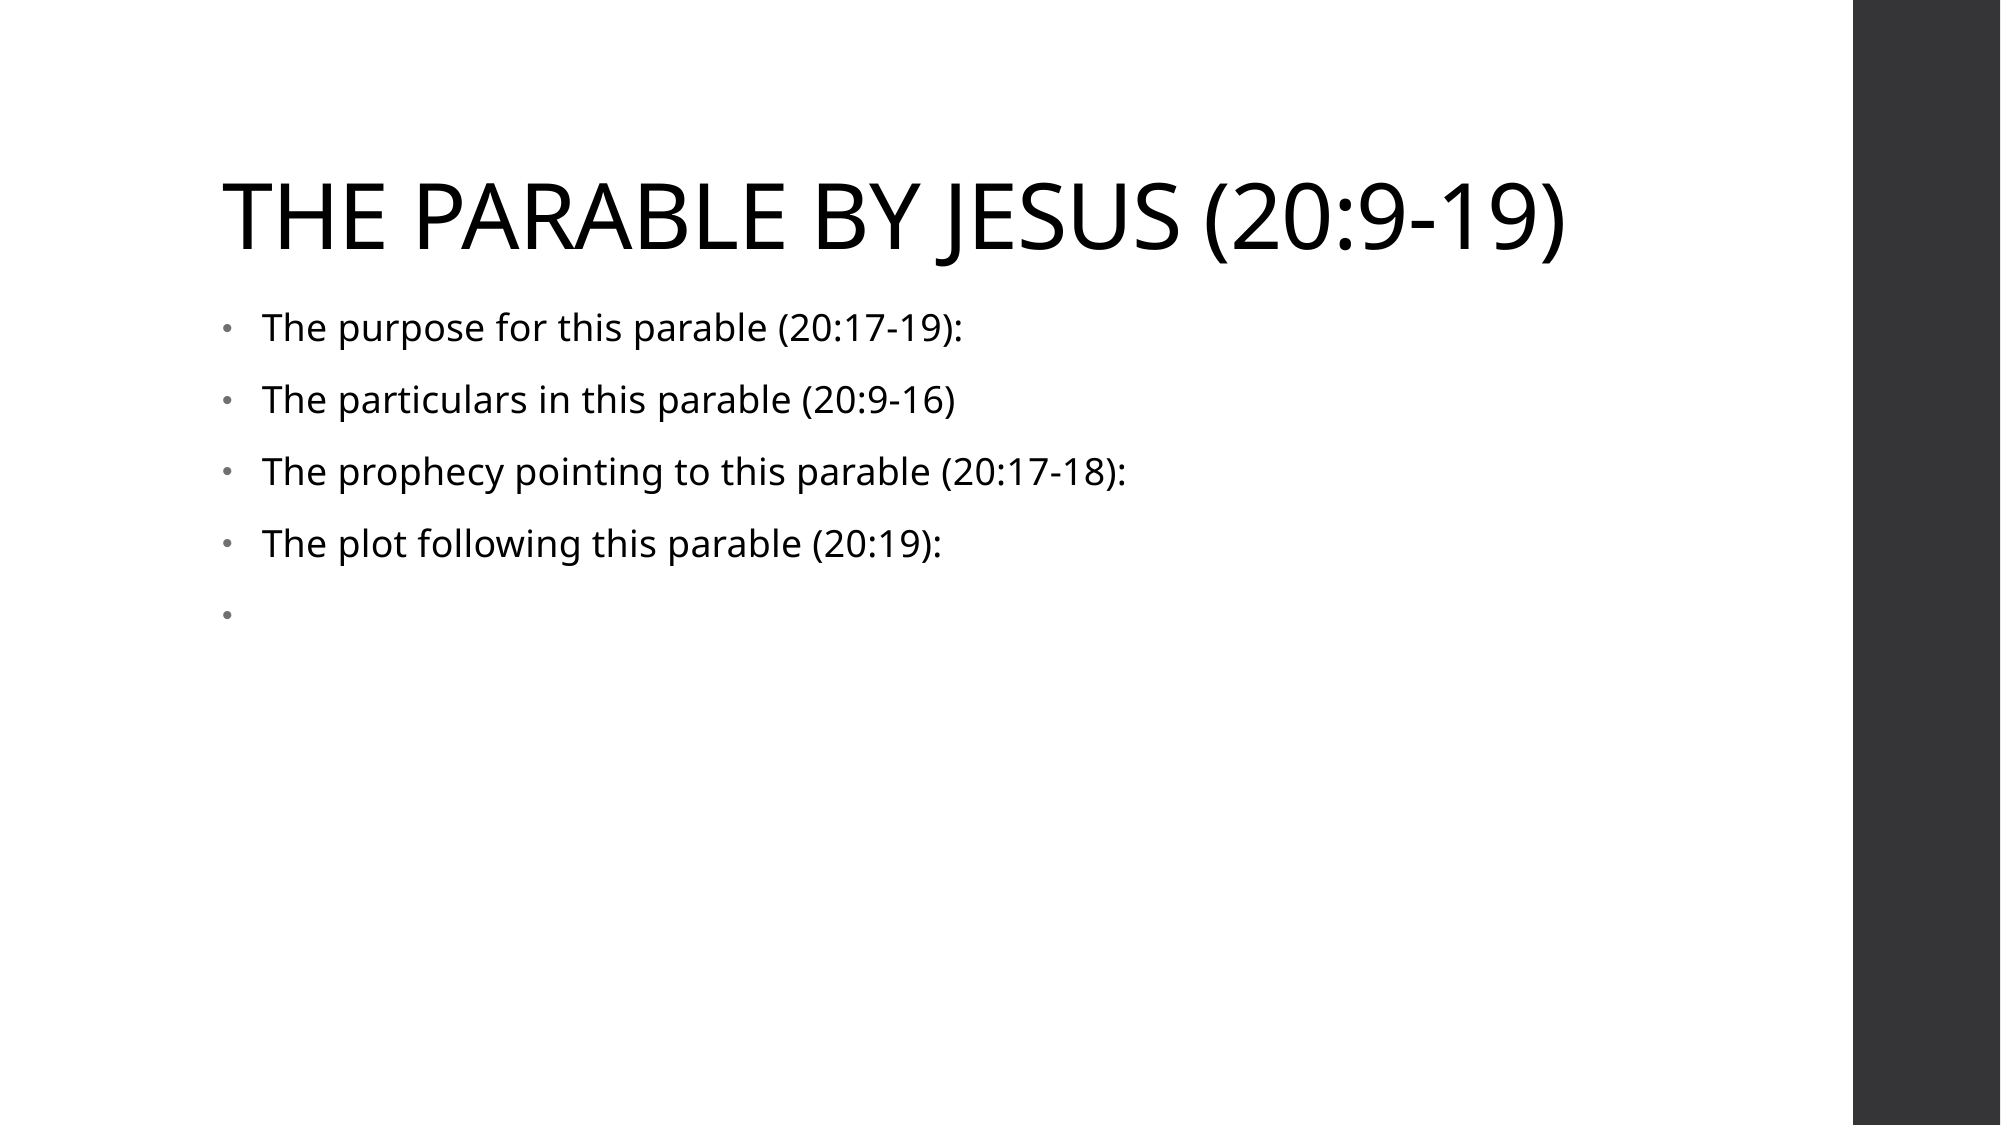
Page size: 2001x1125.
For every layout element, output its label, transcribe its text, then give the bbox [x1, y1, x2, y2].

title THE PARABLE BY JESUS (20:9-19) [206, 60, 1797, 278]
list The purpose for this parable (20:17-19): The particulars in this parable (20:9-16) The prophecy pointing to this parable (20:17-18): The plot following this parable (20:19): [206, 299, 1617, 1014]
